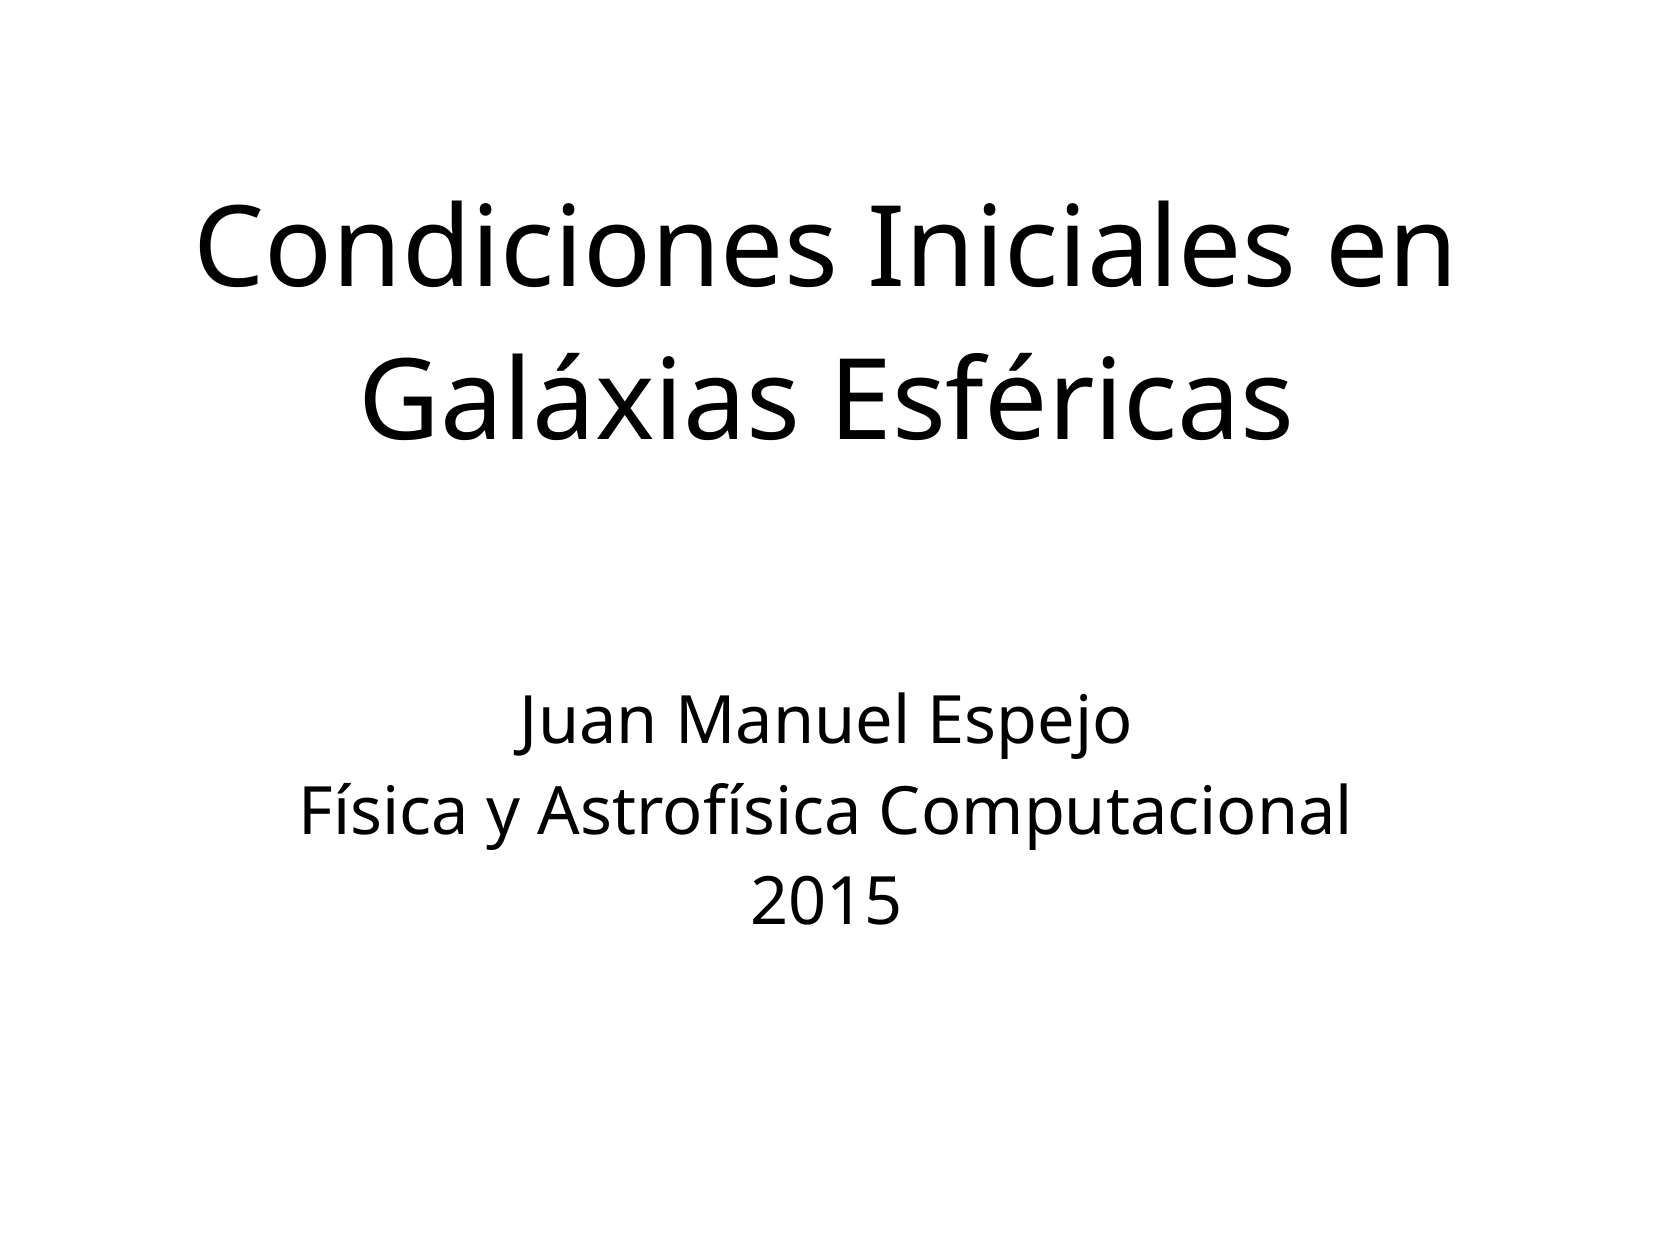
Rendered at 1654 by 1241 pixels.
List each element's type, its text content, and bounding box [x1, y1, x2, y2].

title Condiciones Iniciales en Galáxias Esféricas [82, 159, 1571, 448]
subtitle Juan Manuel Espejo Física y Astrofísica Computacional 2015 [82, 448, 1571, 1168]
